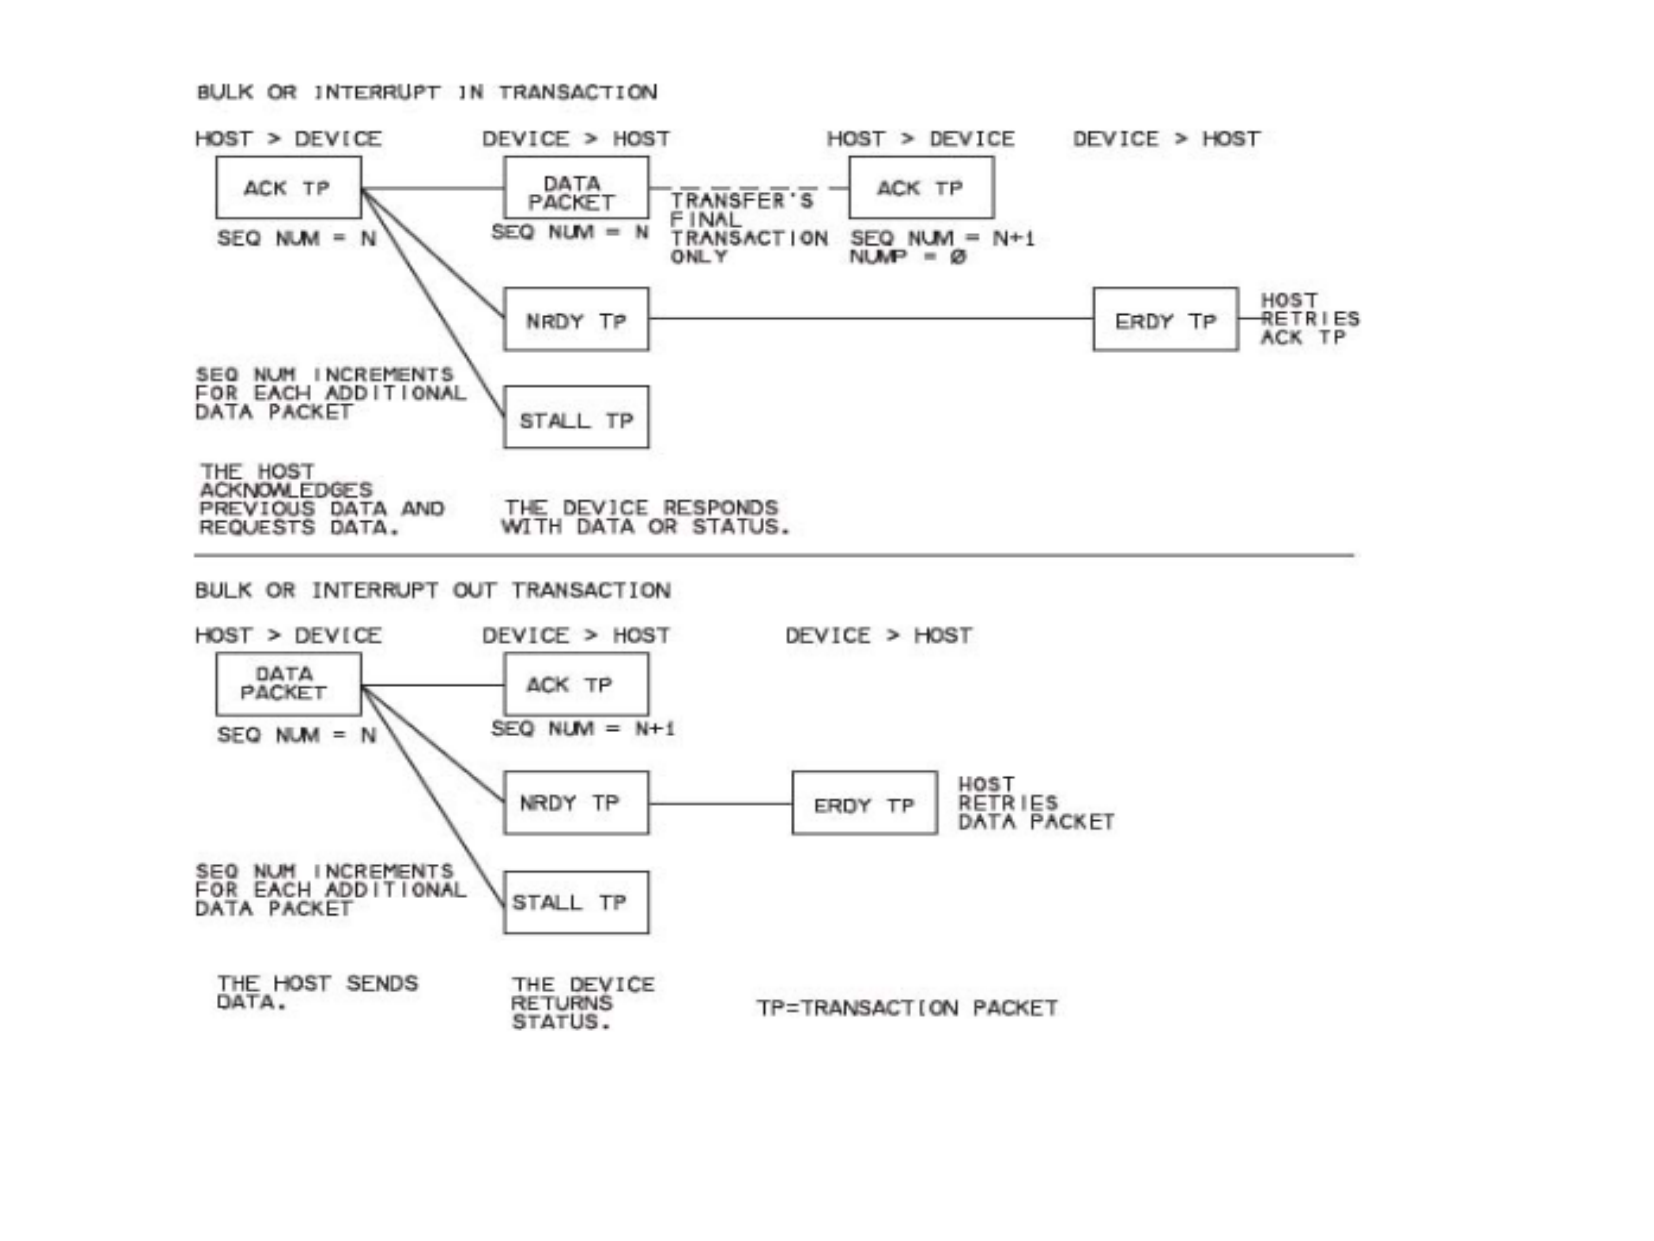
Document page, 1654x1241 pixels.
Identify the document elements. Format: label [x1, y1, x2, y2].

picture [88, 64, 1447, 1115]
